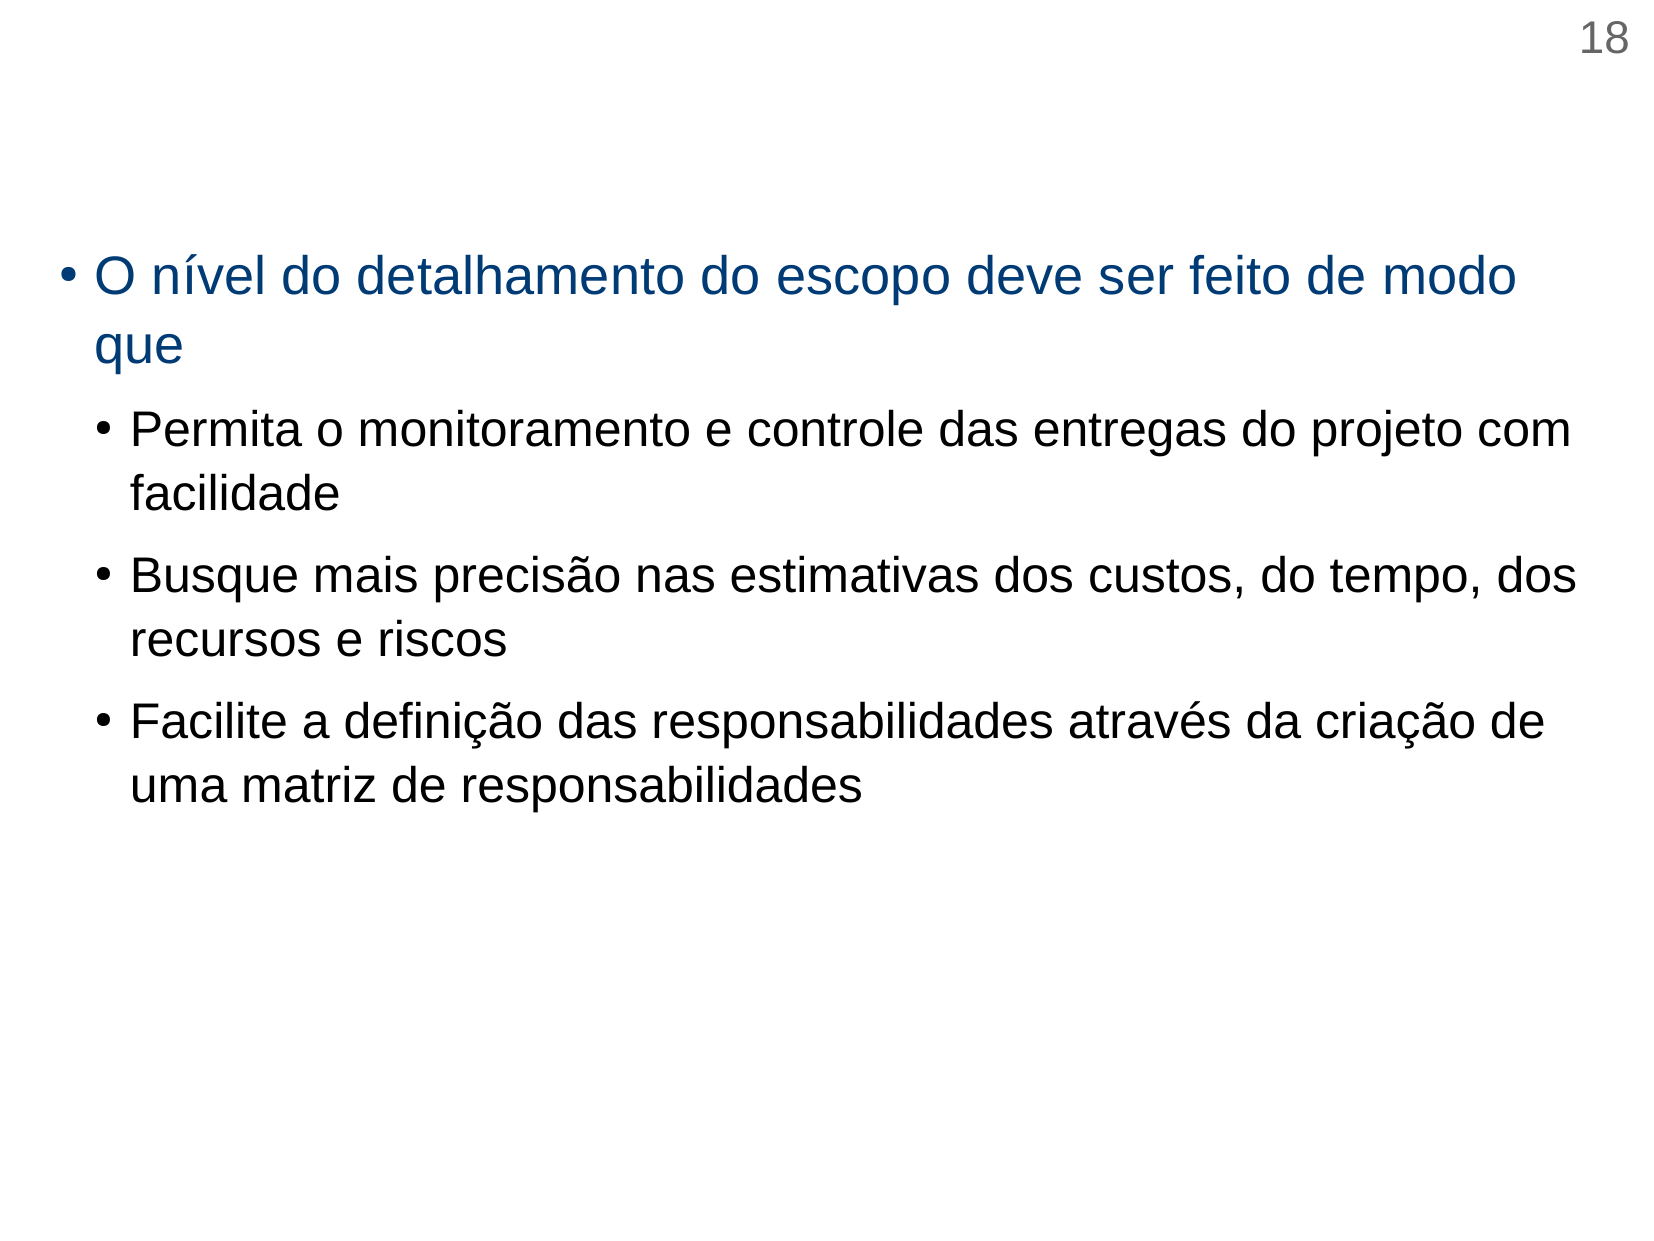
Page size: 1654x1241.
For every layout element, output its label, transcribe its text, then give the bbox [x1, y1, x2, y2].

list O nível do detalhamento do escopo deve ser feito de modo que Permita o monitoramento e controle das entregas do projeto com facilidade Busque mais precisão nas estimativas dos custos, do tempo, dos recursos e riscos Facilite a definição das responsabilidades através da criação de uma matriz de responsabilidades [59, 236, 1595, 1211]
